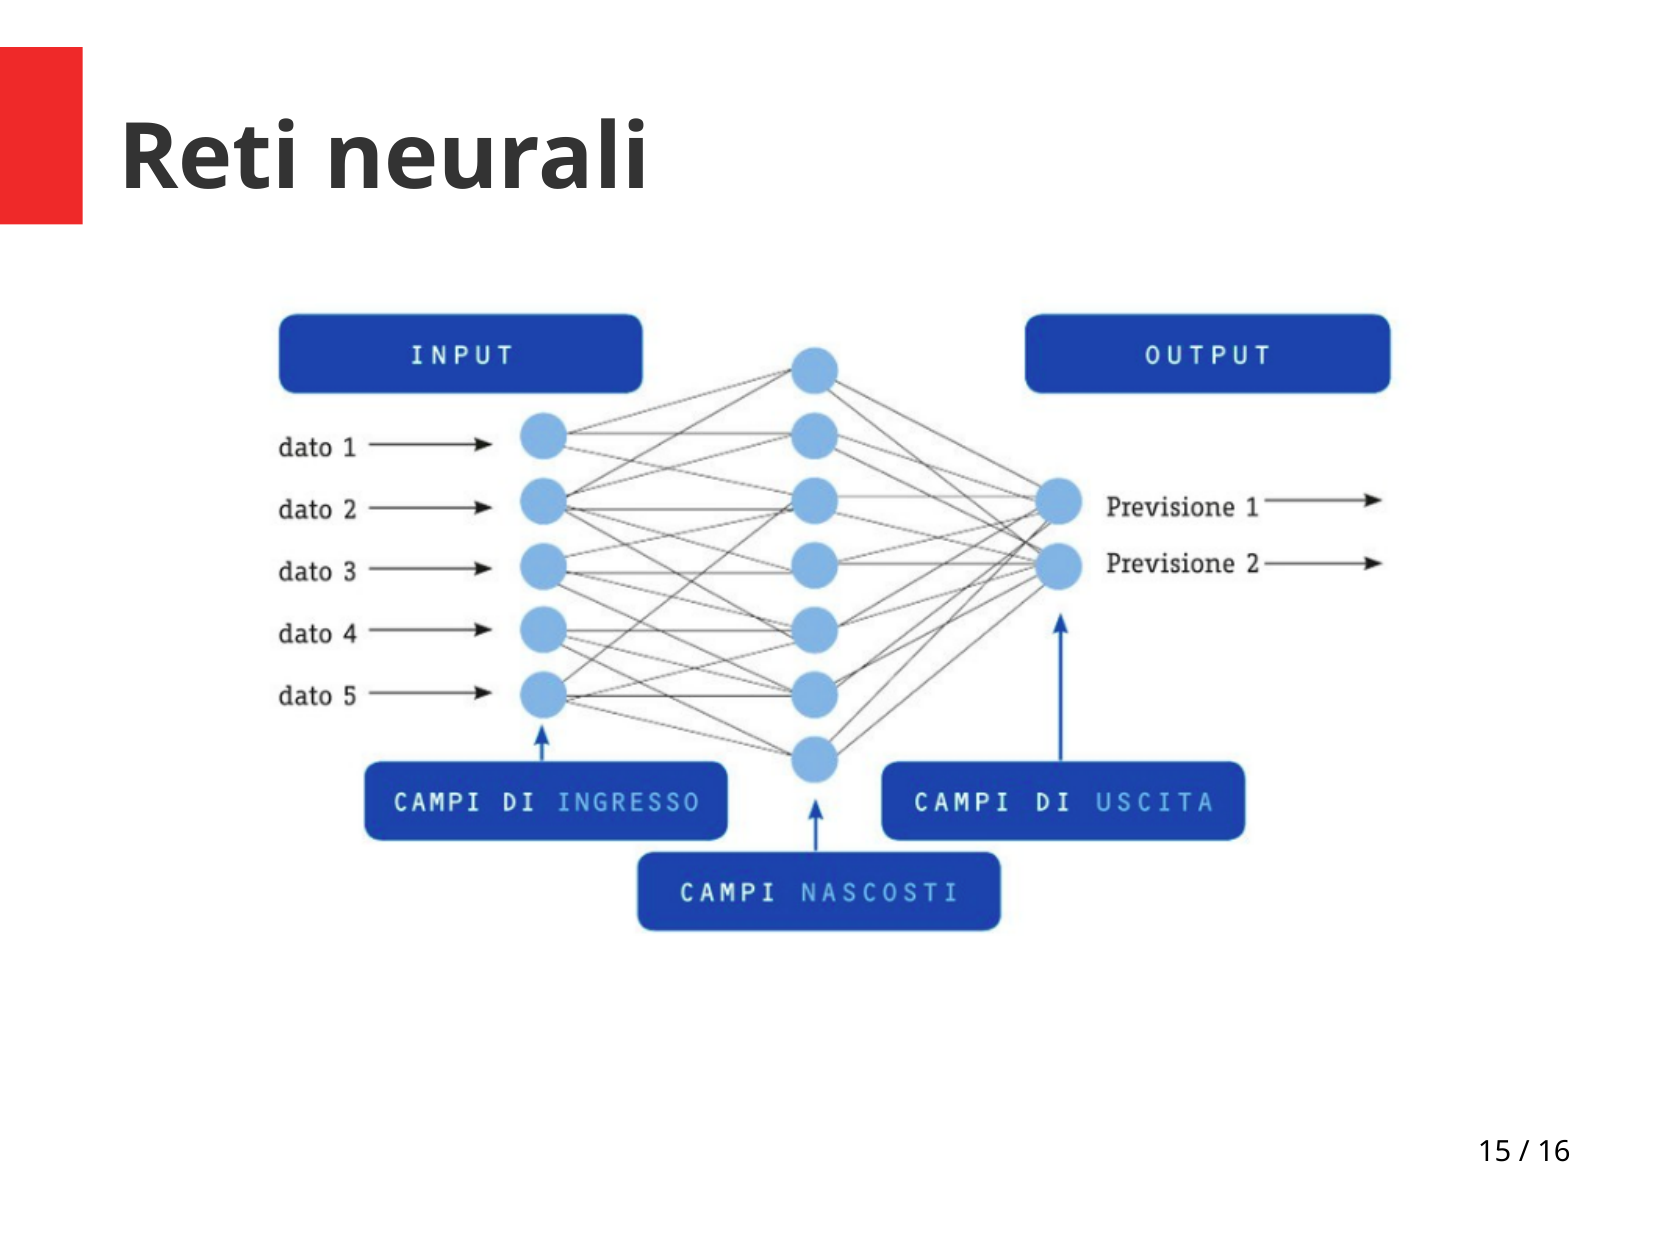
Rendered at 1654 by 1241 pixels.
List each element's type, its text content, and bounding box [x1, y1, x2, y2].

title Reti neurali [118, 49, 1571, 257]
picture [226, 286, 1427, 954]
